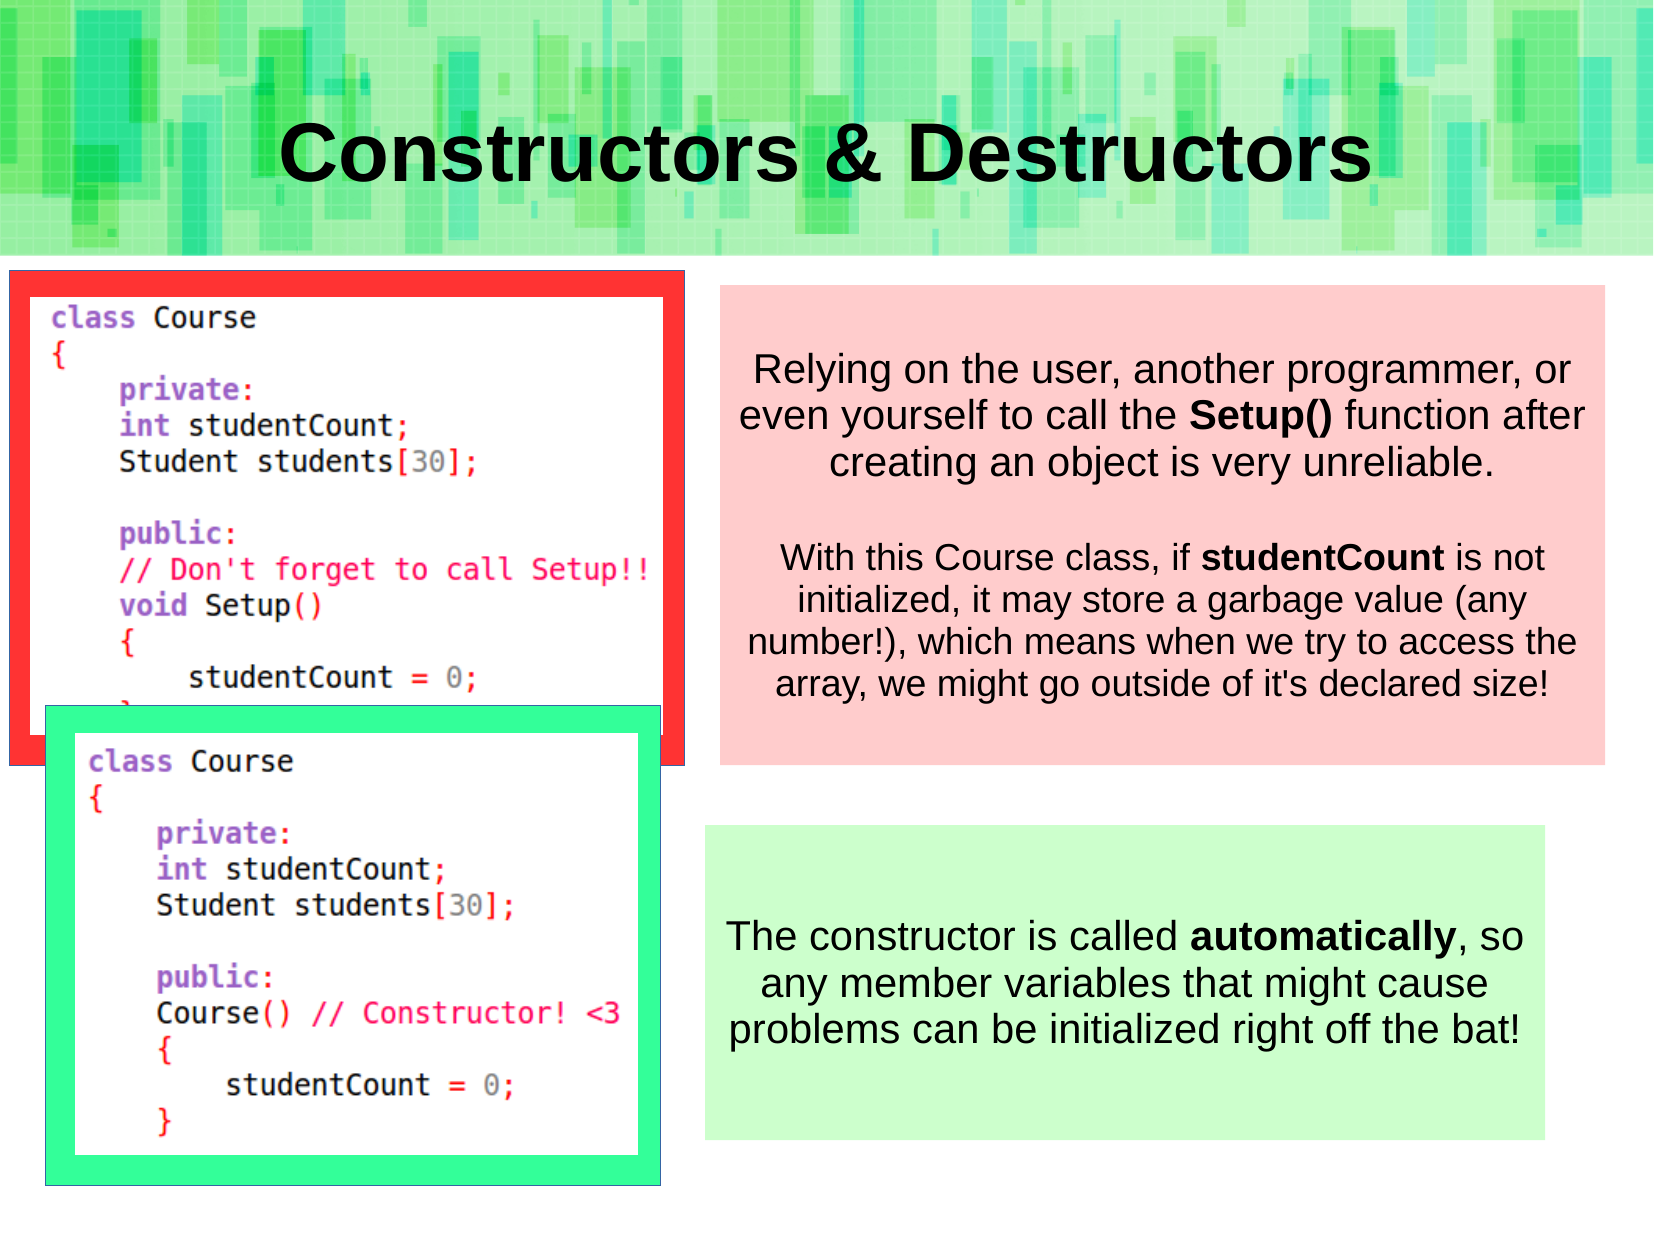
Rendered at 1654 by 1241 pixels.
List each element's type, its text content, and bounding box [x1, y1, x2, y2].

text_box The constructor is called automatically, so any member variables that might cause problems can be initialized right off the bat! [705, 825, 1546, 1141]
picture [0, 0, 1654, 1241]
text_box Relying on the user, another programmer, or even yourself to call the Setup() function after creating an object is very unreliable. With this Course class, if studentCount is not initialized, it may store a garbage value (any number!), which means when we try to access the array, we might go outside of it's declared size! [720, 285, 1606, 766]
text_box [9, 270, 685, 1186]
title Constructors & Destructors [82, 49, 1571, 257]
